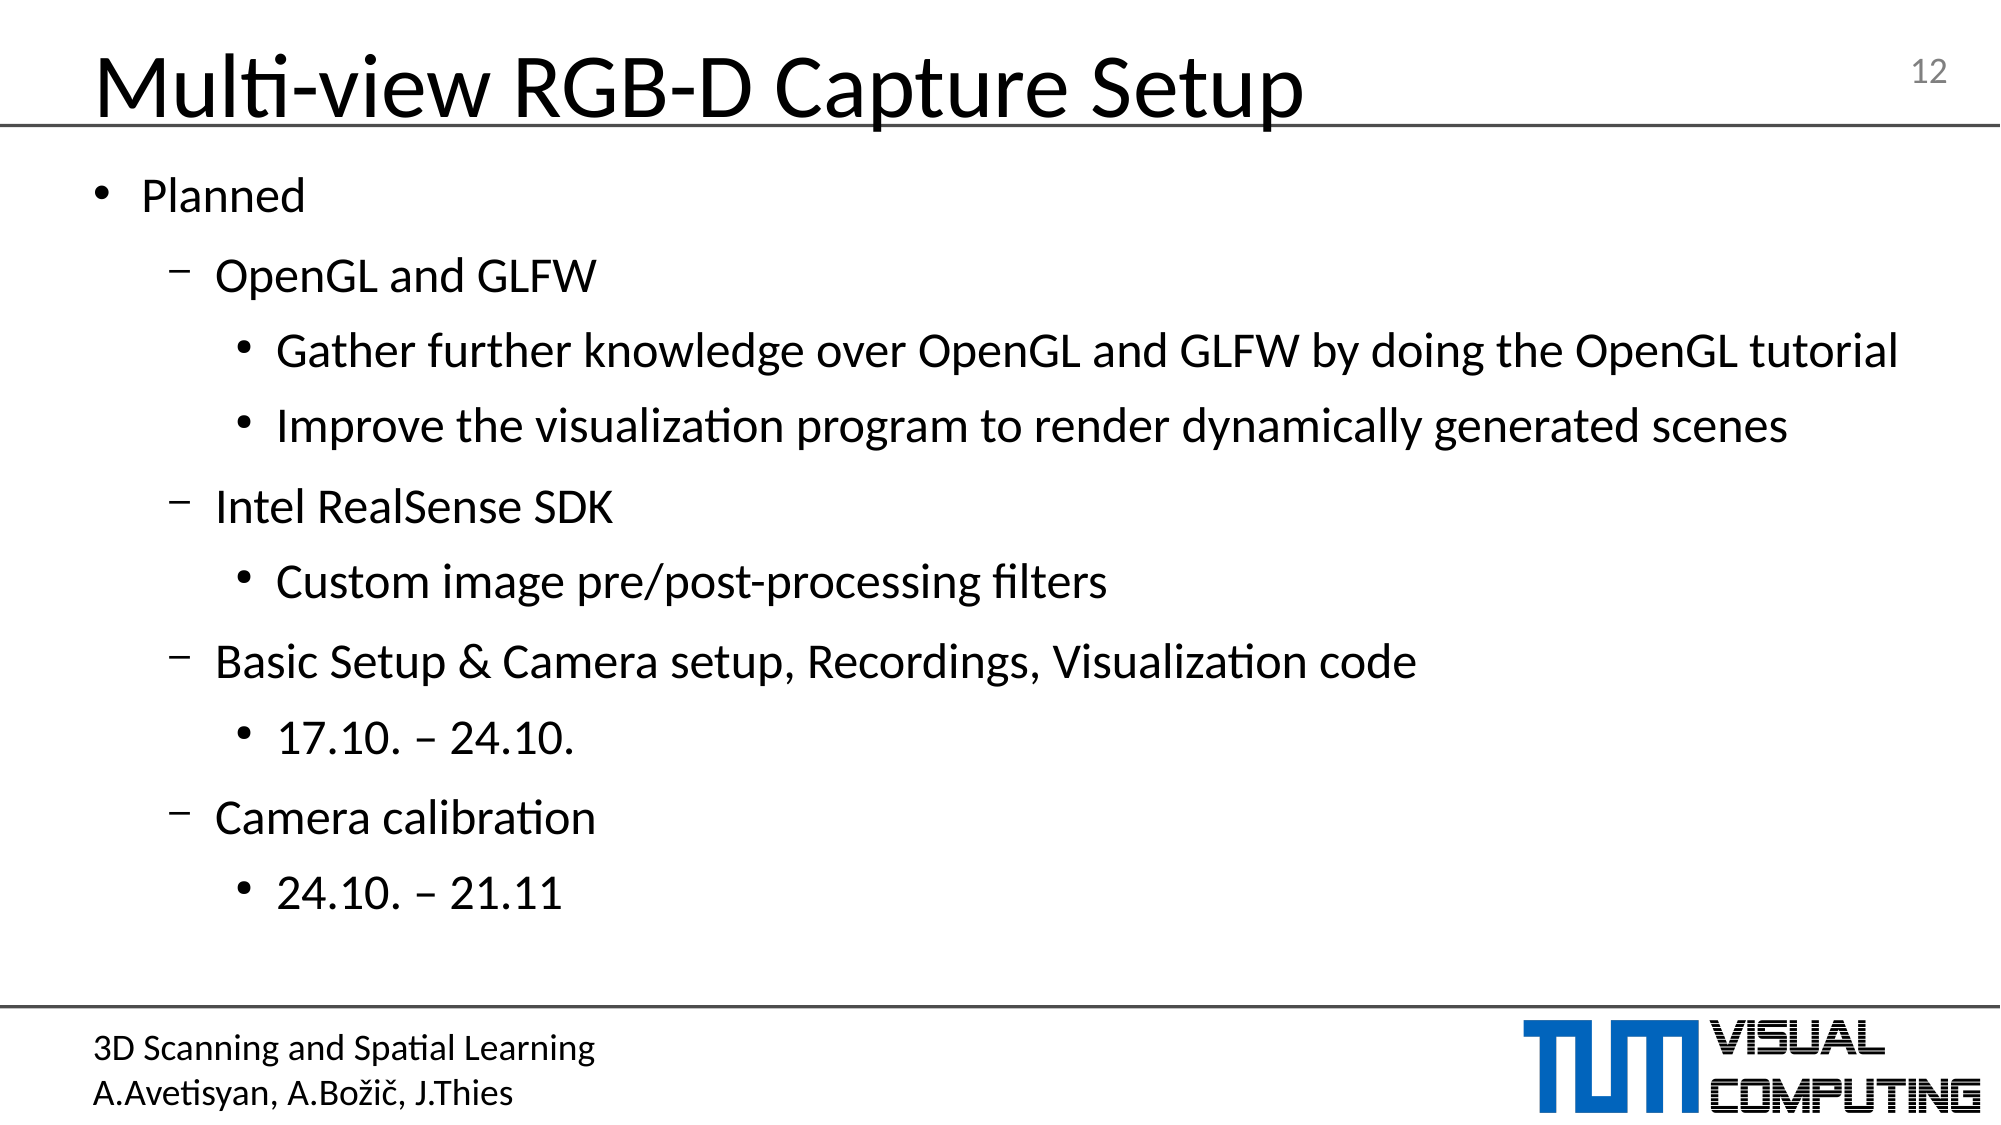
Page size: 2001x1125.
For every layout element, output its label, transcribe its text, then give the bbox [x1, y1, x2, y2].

picture [1523, 1018, 1983, 1117]
list Planned OpenGL and GLFW Gather further knowledge over OpenGL and GLFW by doing the OpenGL tutorial Improve the visualization program to render dynamically generated scenes Intel RealSense SDK Custom image pre/post-processing filters Basic Setup & Camera setup, Recordings, Visualization code 17.10. – 24.10. Camera calibration 24.10. – 21.11 [78, 154, 1921, 959]
title Multi-view RGB-D Capture Setup [78, 0, 1510, 143]
